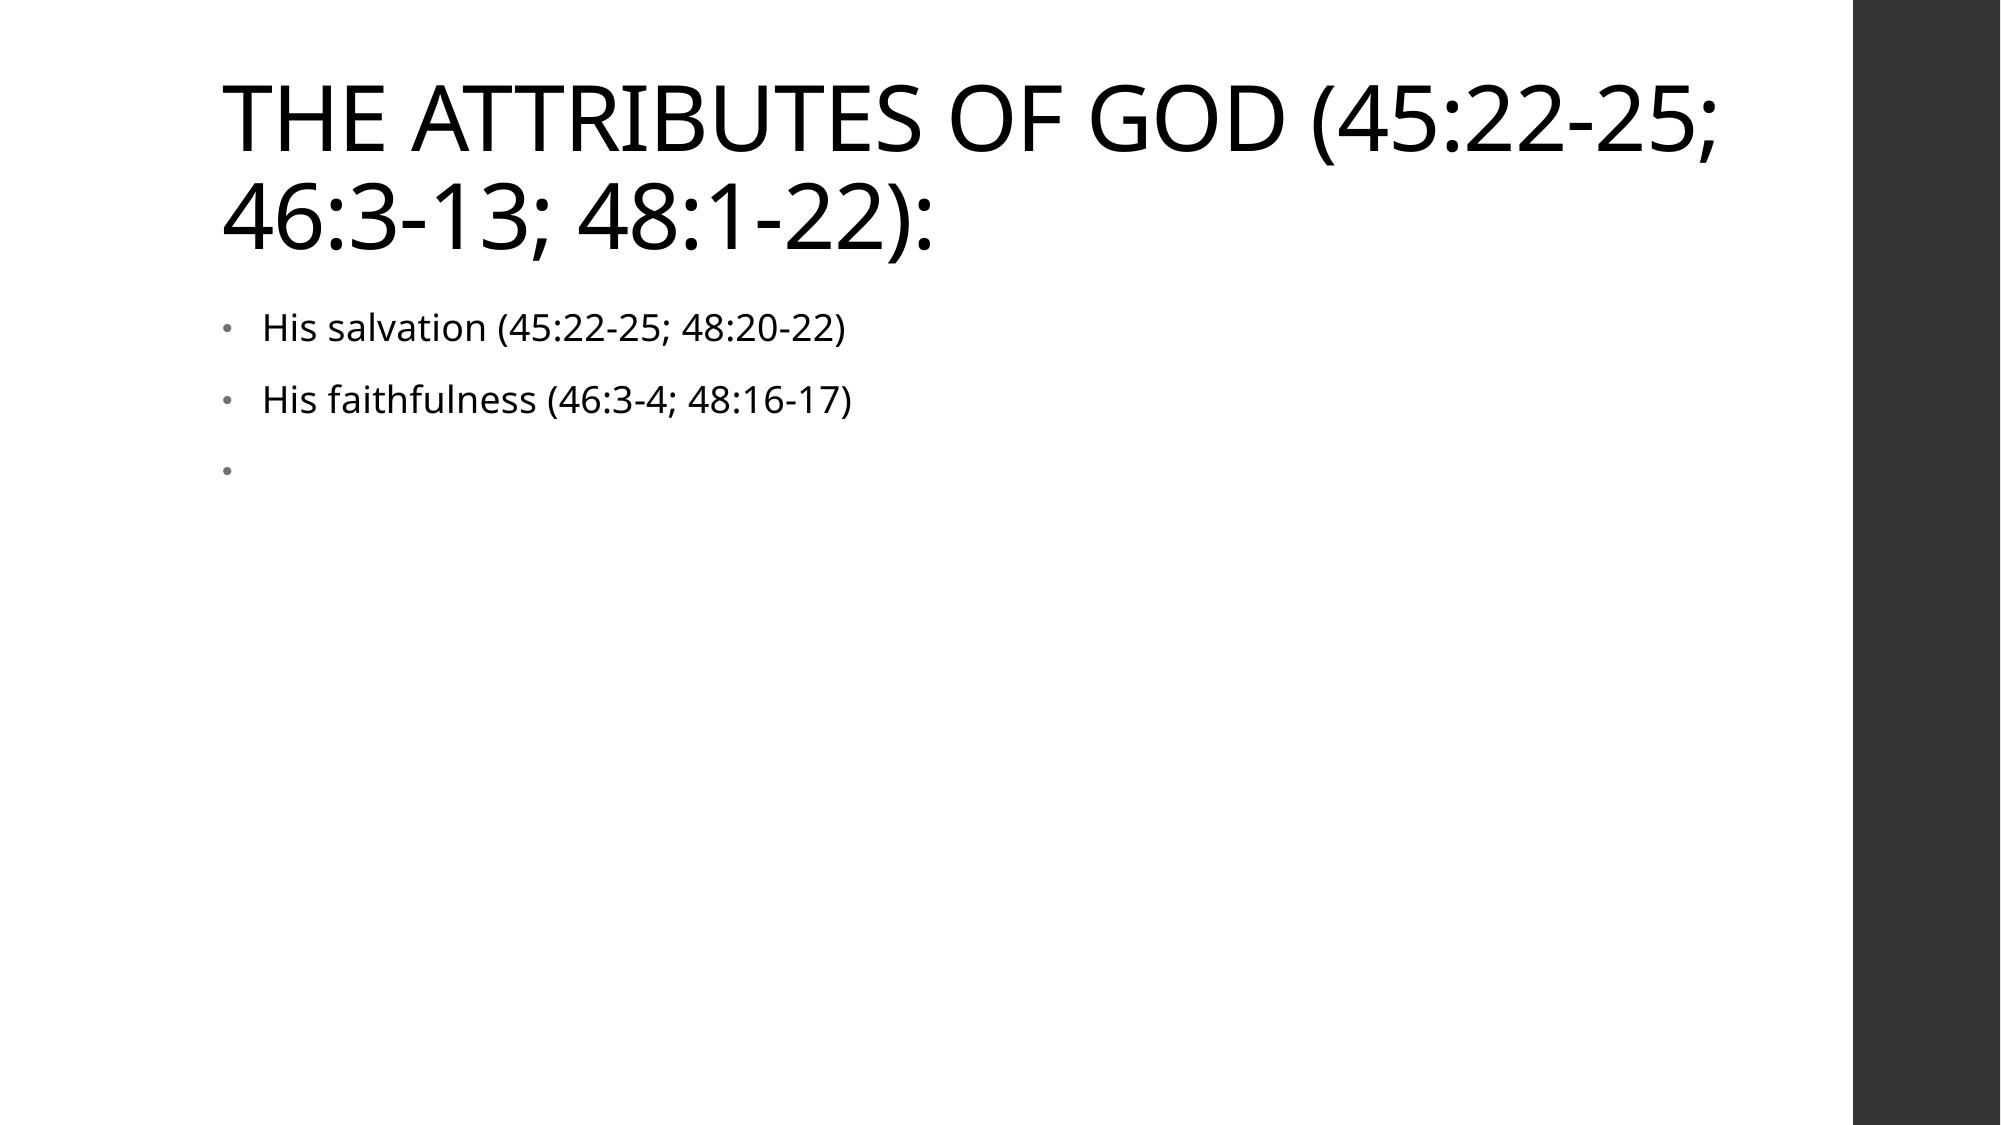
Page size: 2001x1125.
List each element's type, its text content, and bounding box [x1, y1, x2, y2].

title THE ATTRIBUTES OF GOD (45:22-25; 46:3-13; 48:1-22): [206, 60, 1797, 278]
list His salvation (45:22-25; 48:20-22) His faithfulness (46:3-4; 48:16-17) [206, 299, 1617, 1014]
